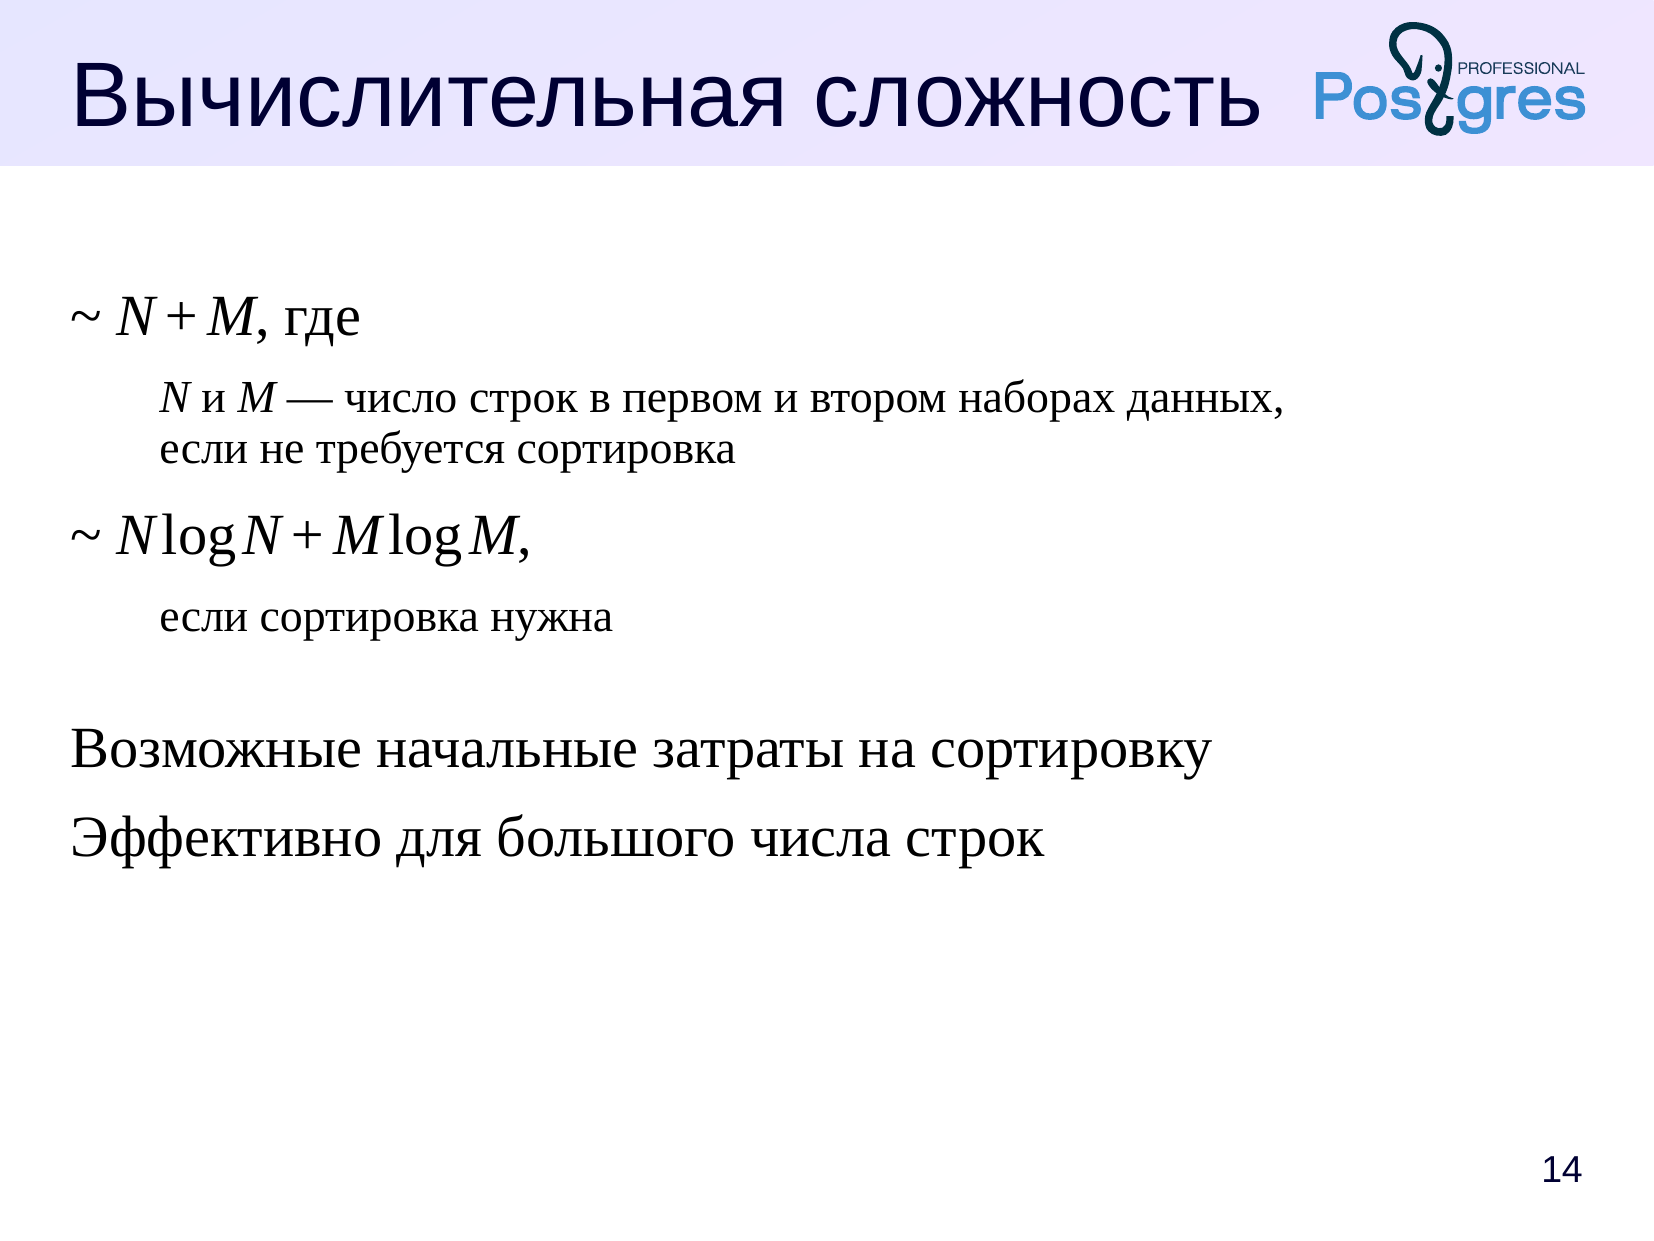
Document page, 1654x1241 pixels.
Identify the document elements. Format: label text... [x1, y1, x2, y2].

title Вычислительная сложность [70, 43, 1276, 147]
list ~ N+M, где N и M — число строк в первом и втором наборах данных, если не требуется сортировка ~ NlogN+MlogM, если сортировка нужна Возможные начальные затраты на сортировку Эффективно для большого числа строк [70, 283, 1583, 1141]
